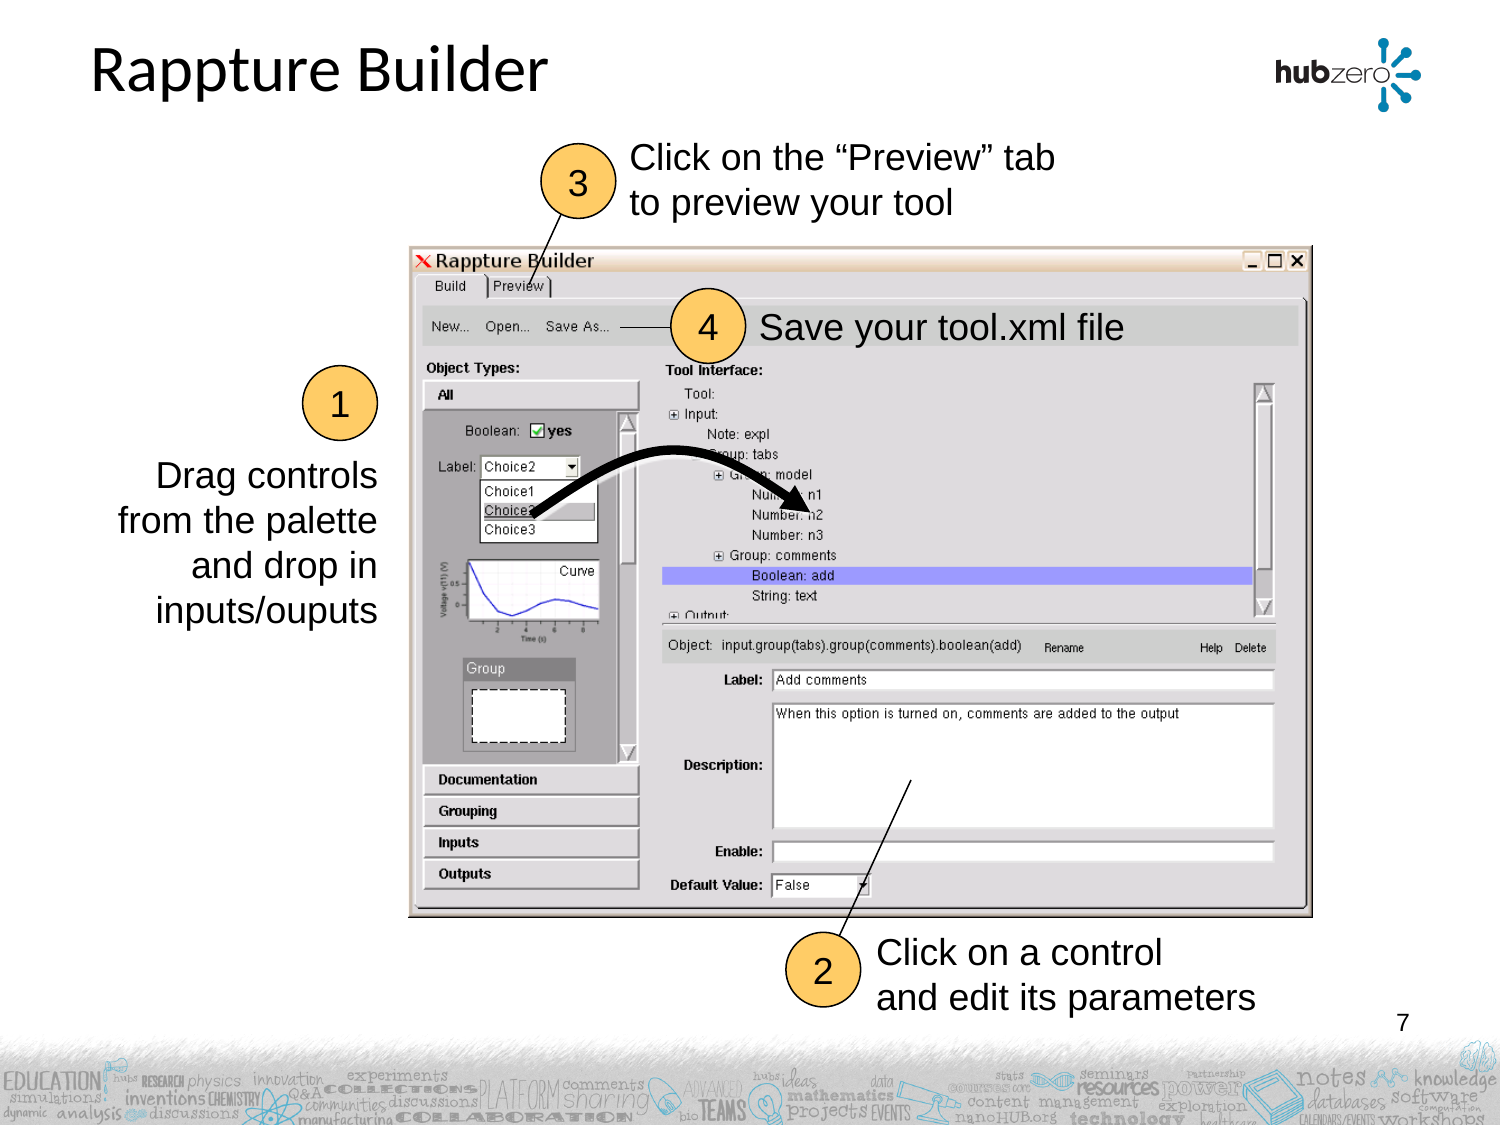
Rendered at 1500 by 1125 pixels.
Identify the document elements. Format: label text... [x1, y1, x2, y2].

text_box 3 [541, 143, 614, 219]
text_box 4 [670, 288, 744, 364]
text_box Rappture Builder [75, 12, 1249, 118]
text_box <number> [1074, 991, 1426, 1052]
text_box Drag controls from the palette and drop in inputs/ouputs [102, 443, 393, 640]
picture [408, 245, 1313, 918]
text_box Click on the “Preview” tab to preview your tool [614, 124, 1071, 231]
picture [0, 1034, 1500, 1125]
text_box Save your tool.xml file [744, 295, 1141, 357]
picture [1272, 35, 1424, 115]
text_box 2 [785, 932, 861, 1007]
text_box Click on a control and edit its parameters [861, 919, 1272, 1026]
text_box 1 [302, 365, 378, 441]
